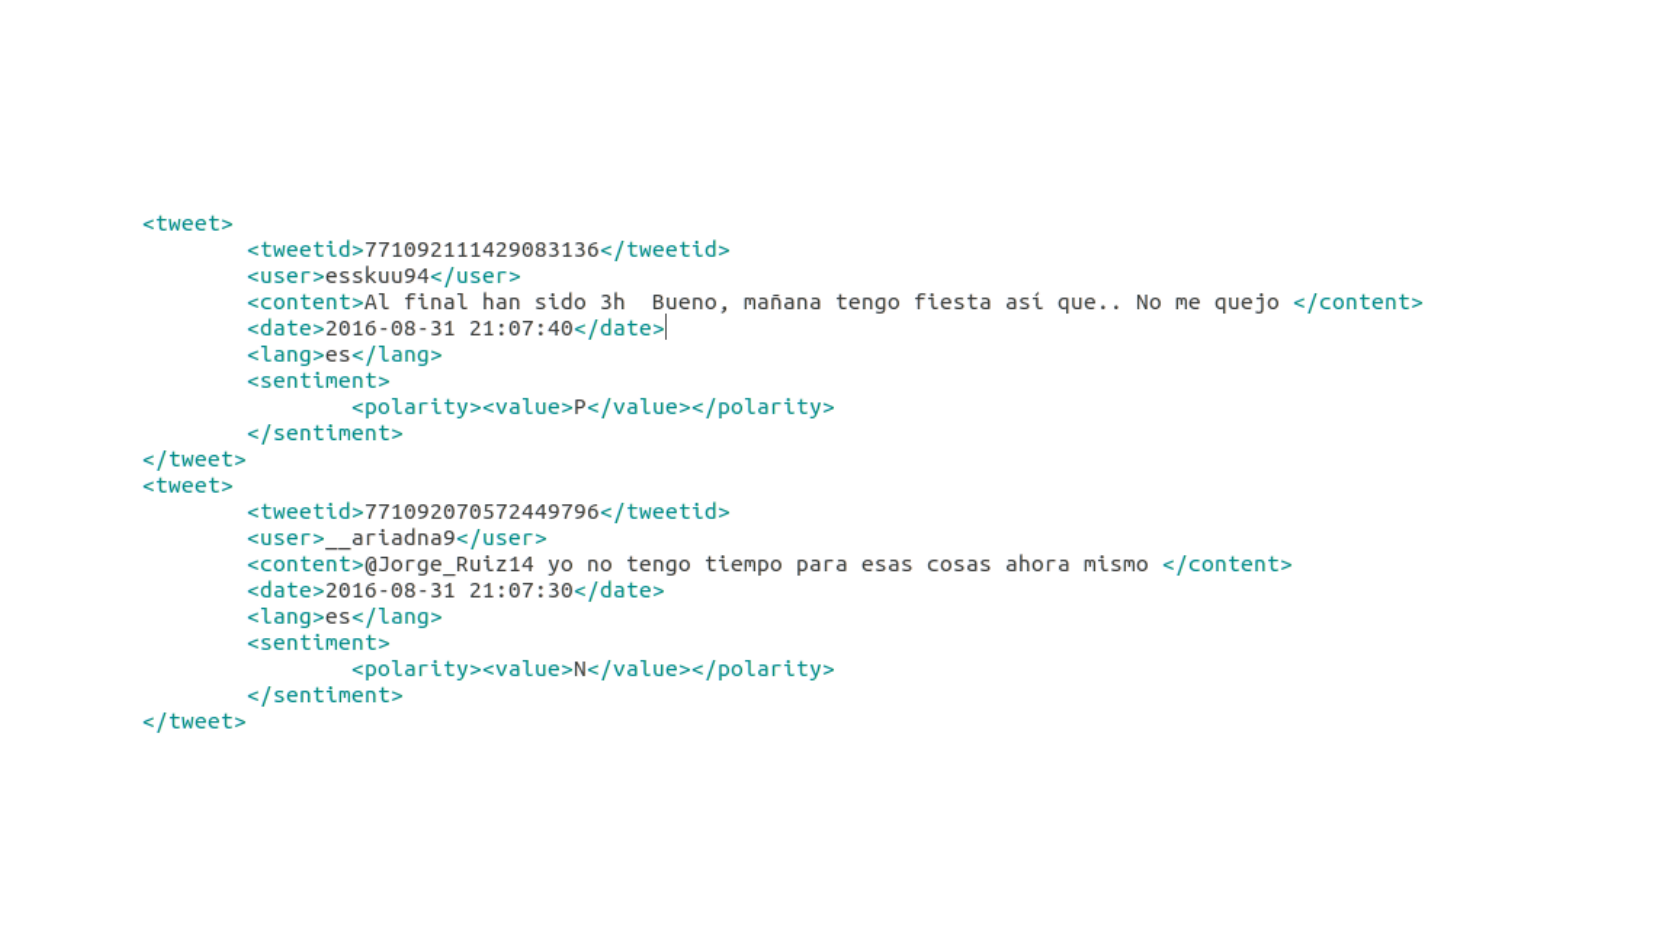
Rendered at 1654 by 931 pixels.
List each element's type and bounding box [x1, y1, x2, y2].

picture [45, 209, 1591, 736]
